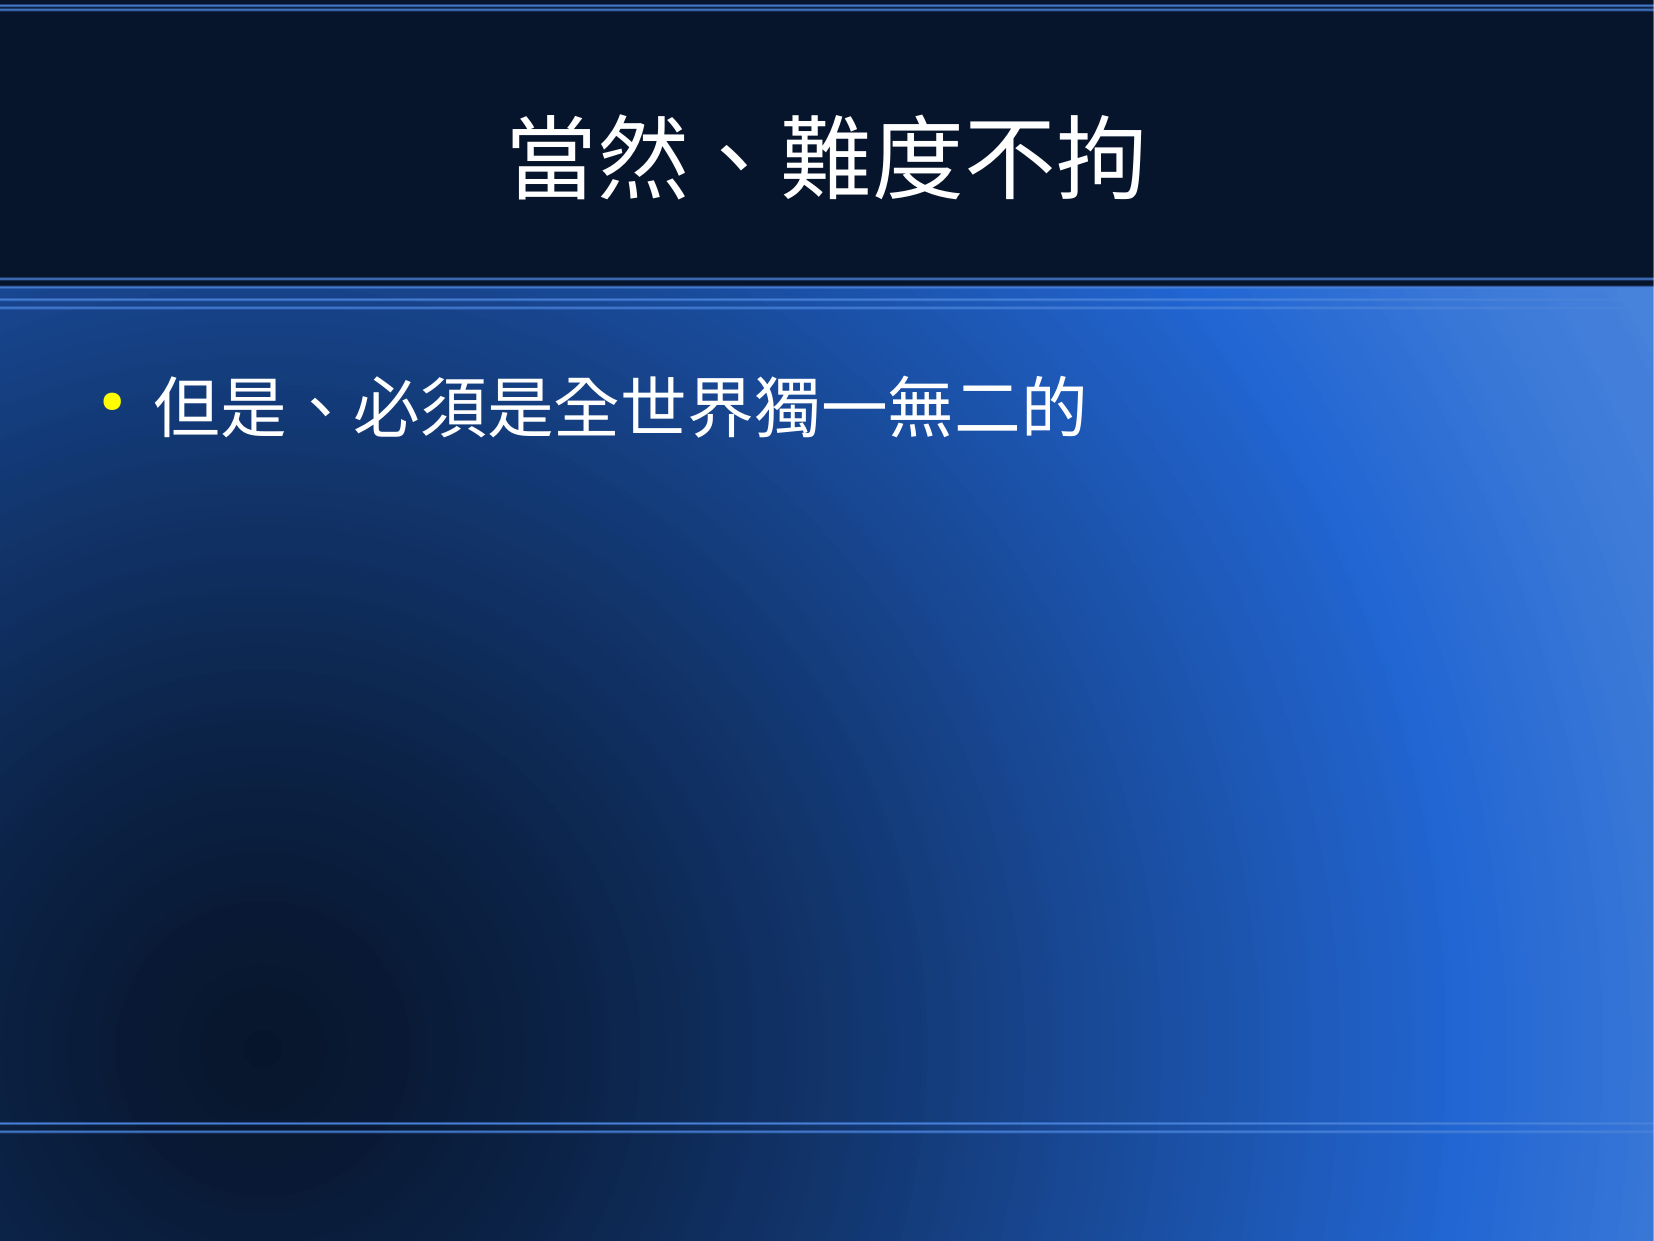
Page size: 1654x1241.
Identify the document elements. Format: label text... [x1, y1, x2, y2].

list 但是、必須是全世界獨一無二的 [82, 355, 1571, 1075]
picture [0, 0, 1654, 1241]
title 當然、難度不拘 [82, 49, 1571, 257]
